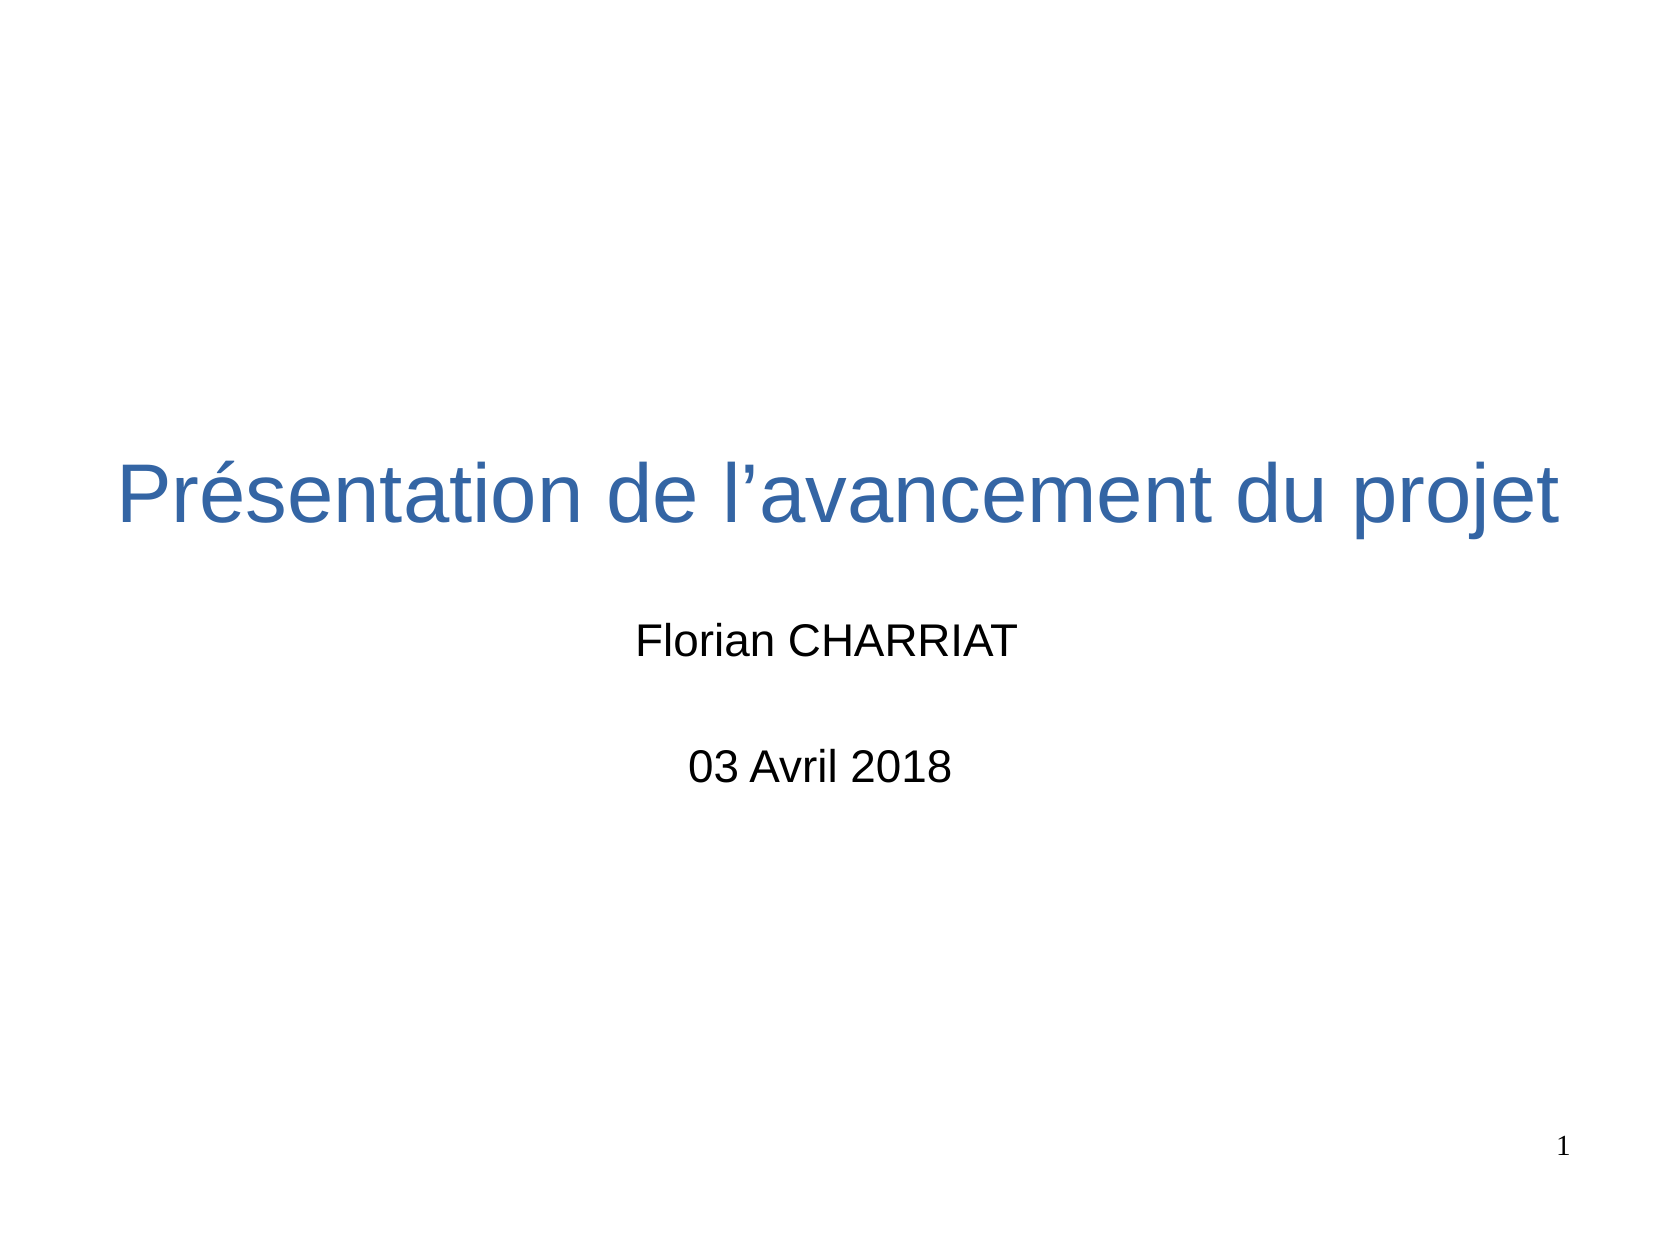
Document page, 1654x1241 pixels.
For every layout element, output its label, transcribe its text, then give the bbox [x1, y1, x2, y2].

subtitle Présentation de l’avancement du projet Florian CHARRIAT 03 Avril 2018 [0, 0, 1654, 1241]
